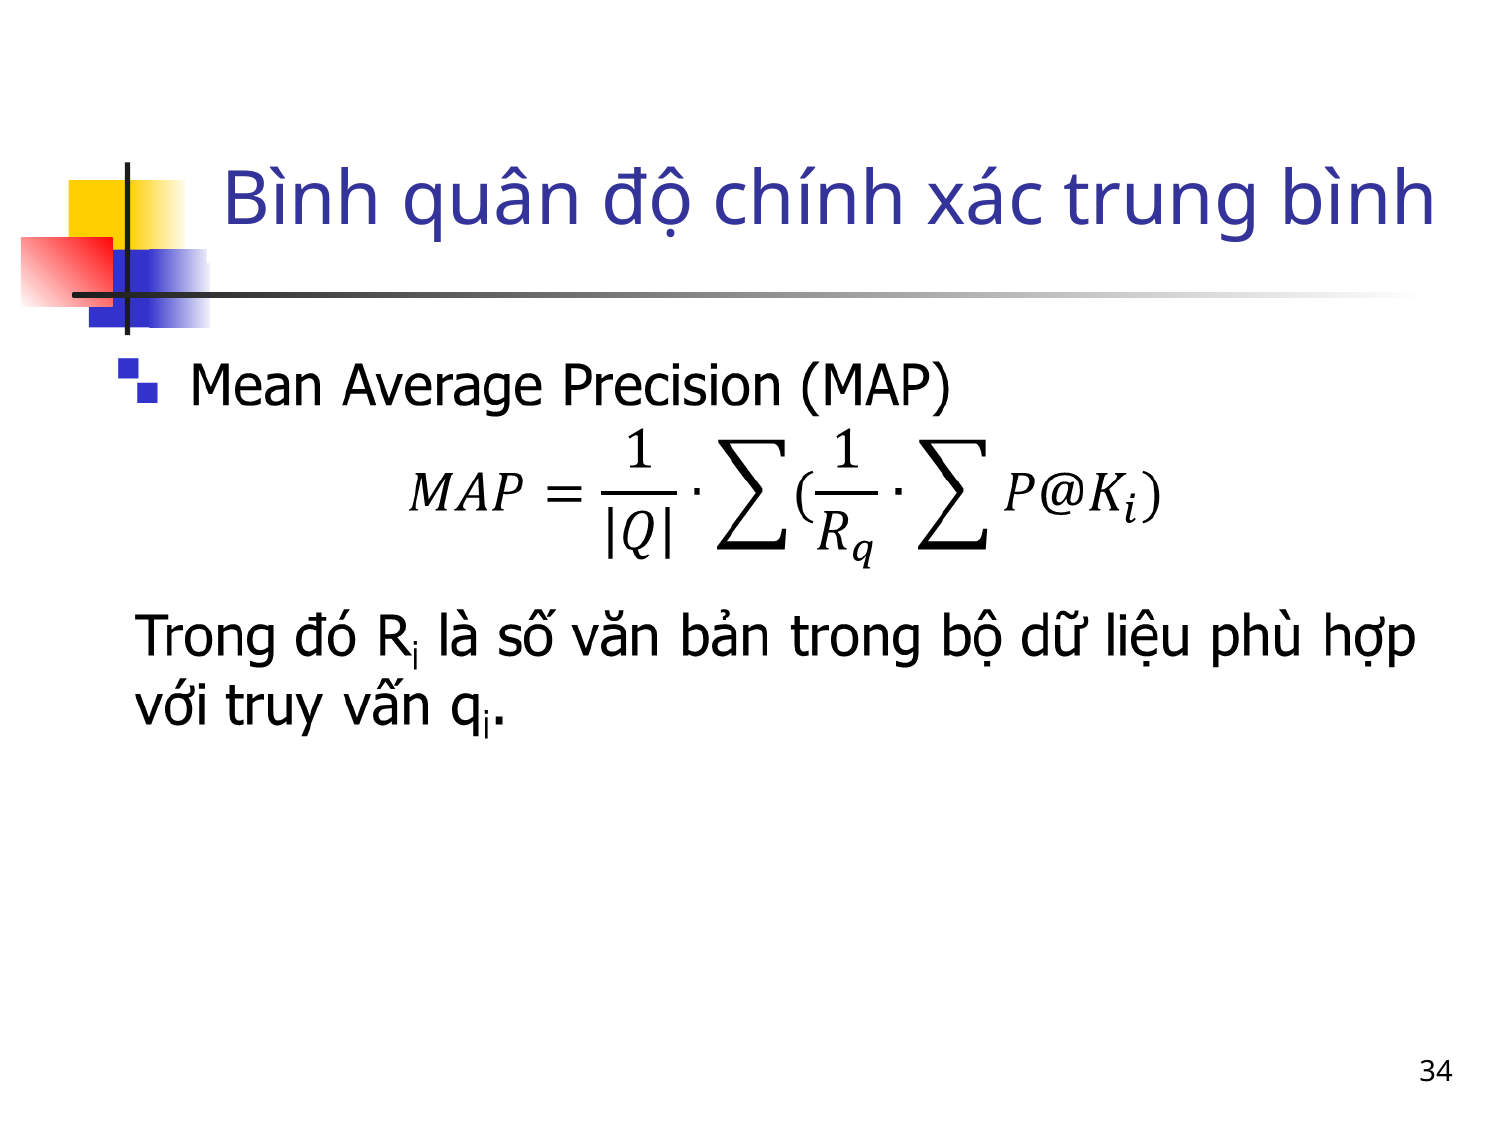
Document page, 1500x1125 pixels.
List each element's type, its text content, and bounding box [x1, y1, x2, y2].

list [100, 331, 1469, 1006]
title Bình quân độ chính xác trung bình [206, 125, 1471, 264]
slide_number <number> [1155, 1024, 1468, 1100]
